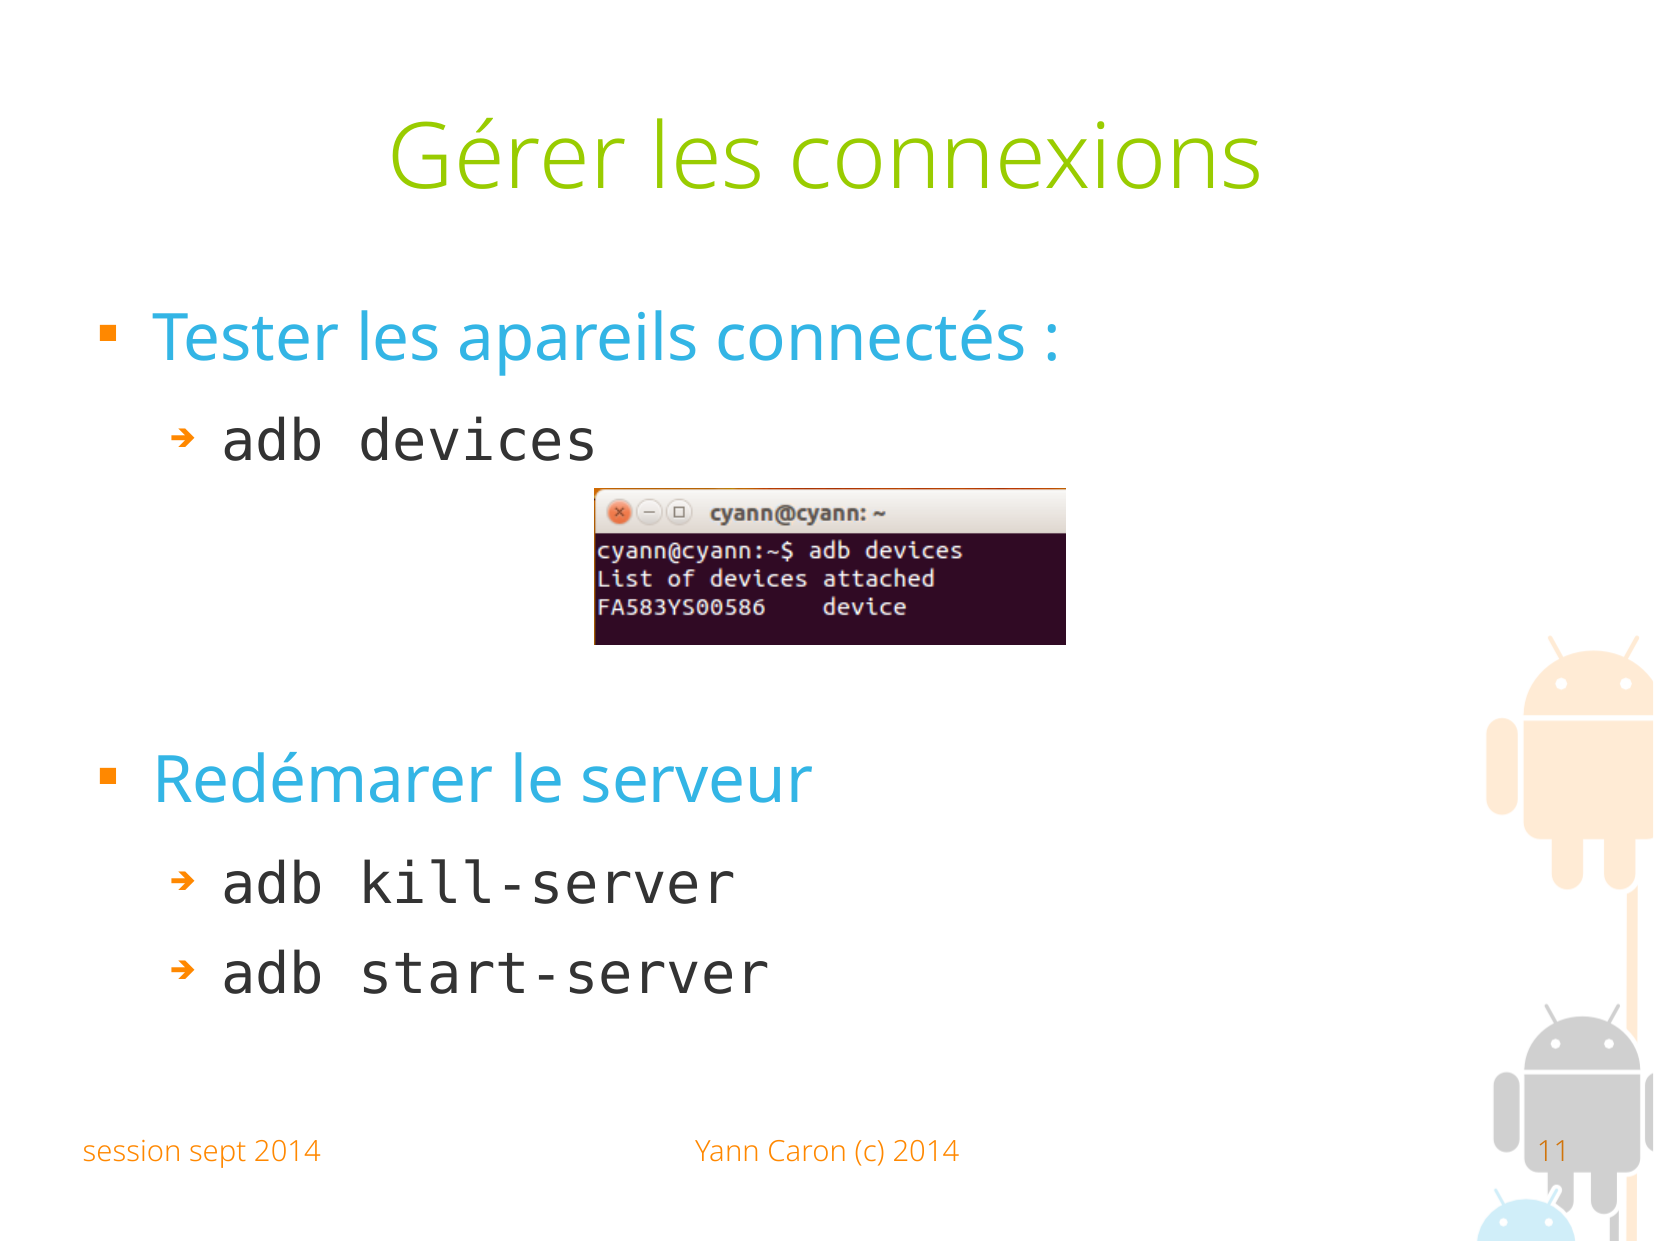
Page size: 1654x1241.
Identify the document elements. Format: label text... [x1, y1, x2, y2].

picture [240, 423, 1654, 1241]
picture [594, 488, 1066, 646]
list Tester les apareils connectés : adb devices Redémarer le serveur adb kill-server adb start-server [82, 290, 1571, 1010]
title Gérer les connexions [82, 49, 1571, 257]
